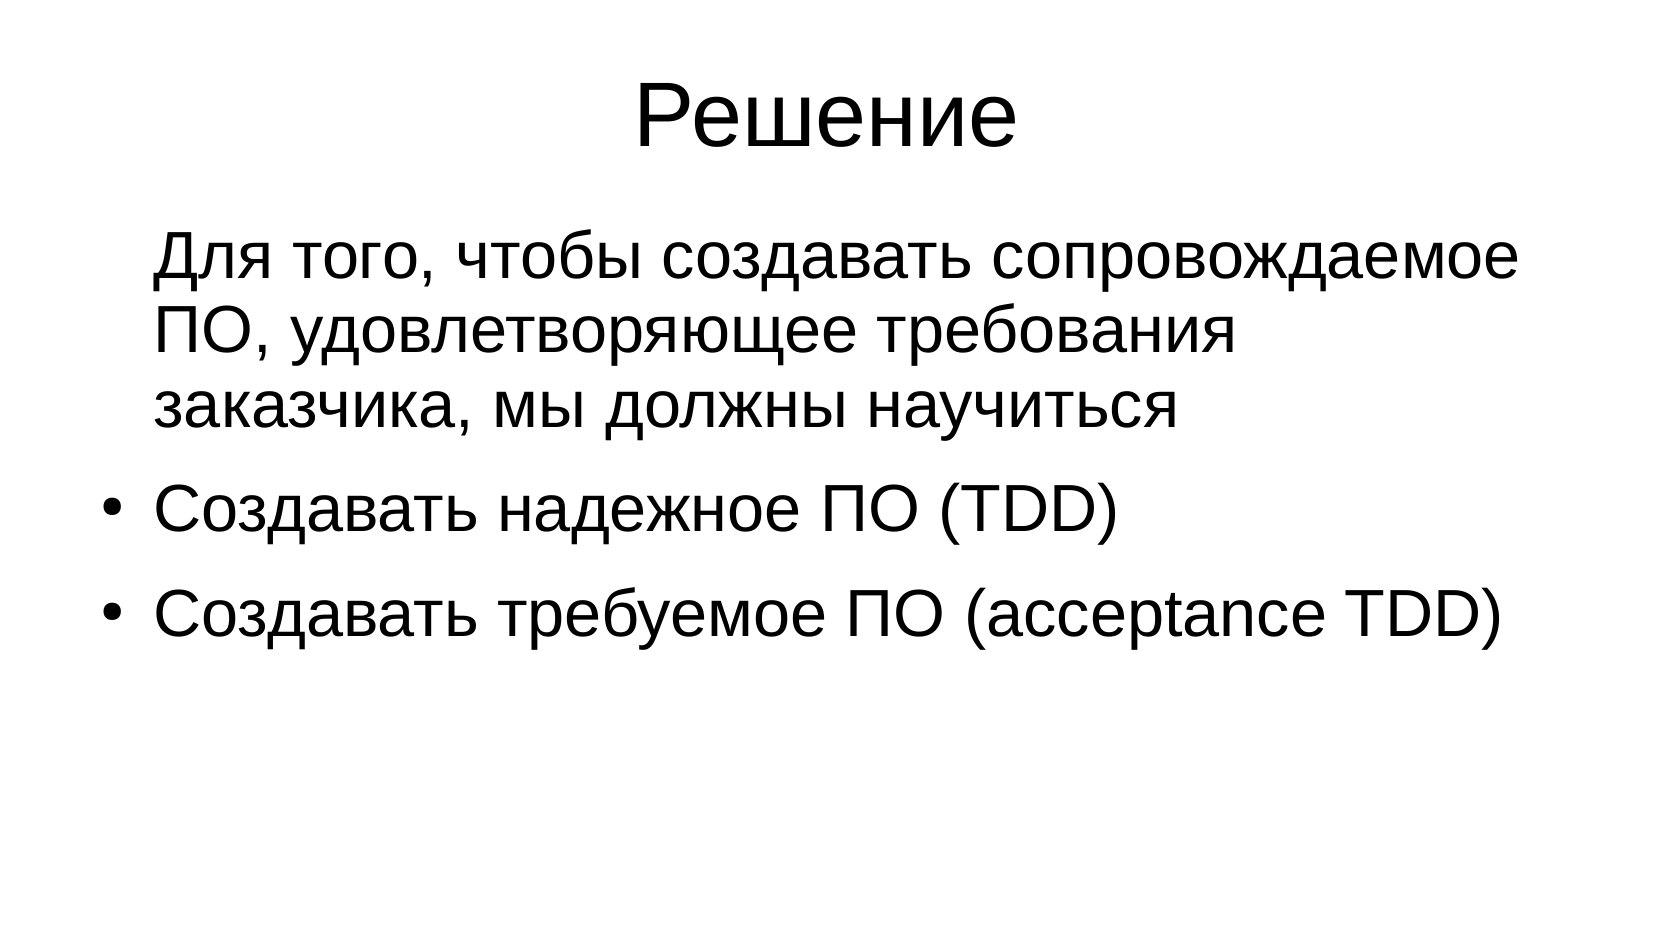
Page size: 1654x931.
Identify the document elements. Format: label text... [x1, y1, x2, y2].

list Для того, чтобы создавать сопровождаемое ПО, удовлетворяющее требования заказчика, мы должны научиться Создавать надежное ПО (TDD) Создавать требуемое ПО (acceptance TDD) [82, 217, 1571, 758]
title Решение [82, 37, 1571, 193]
